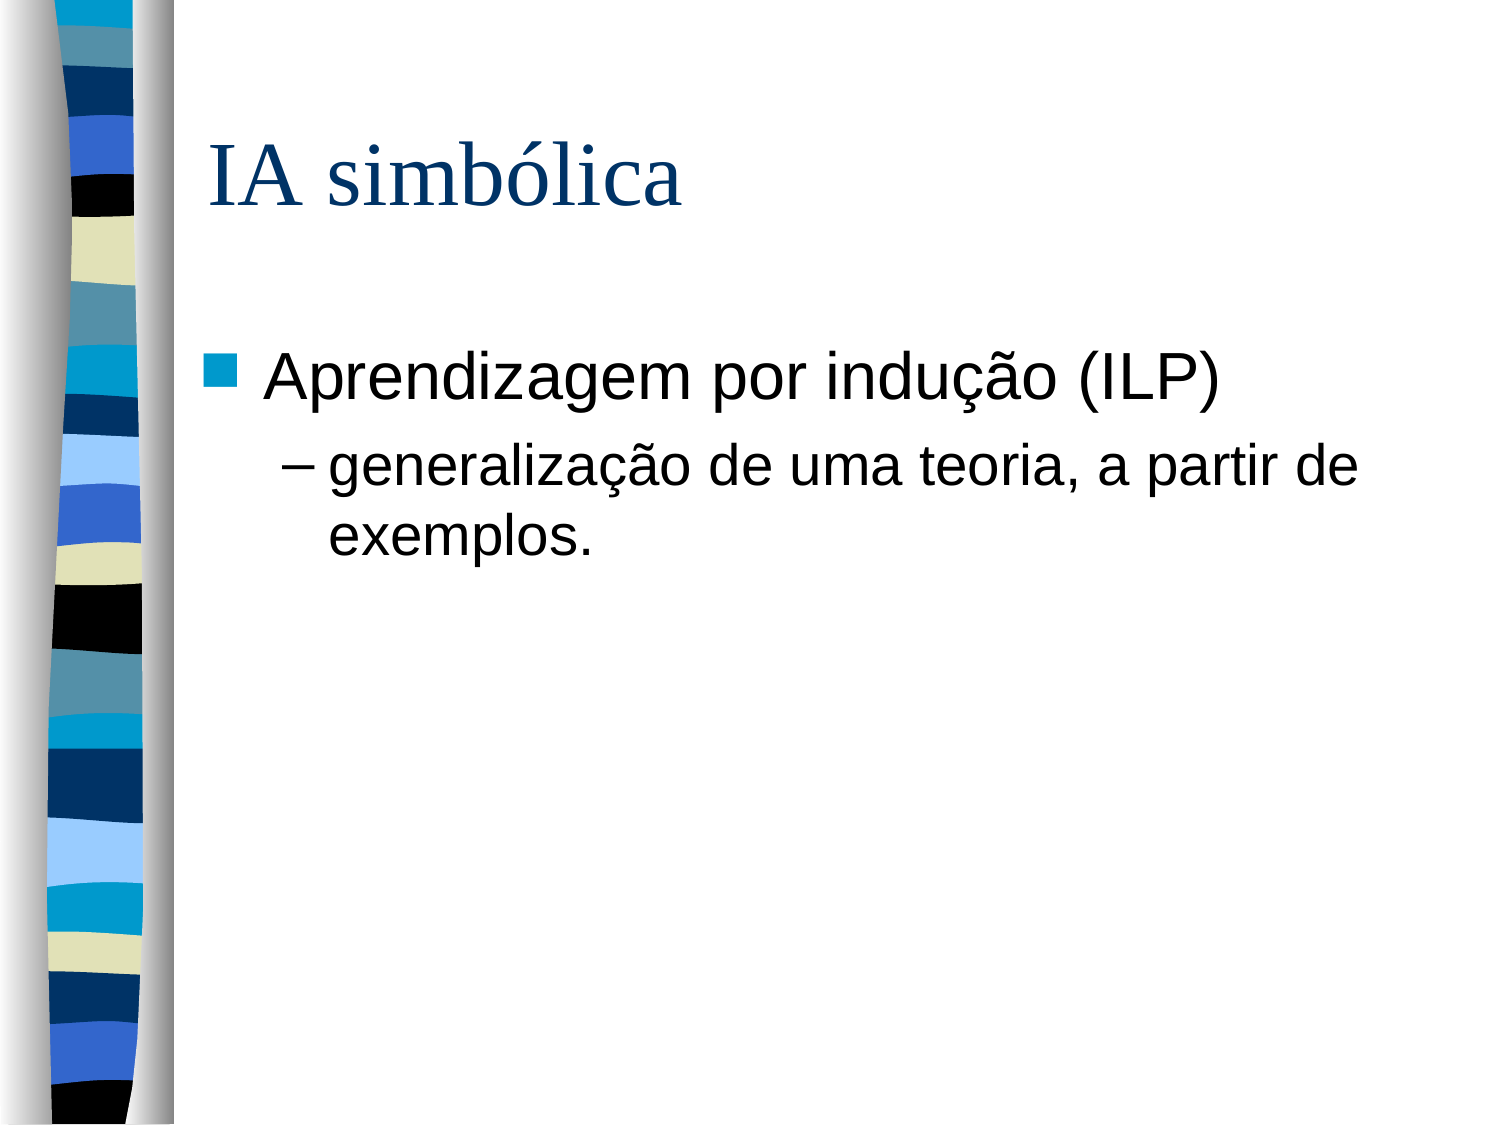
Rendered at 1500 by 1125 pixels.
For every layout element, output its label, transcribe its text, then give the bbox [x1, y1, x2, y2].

list Aprendizagem por indução (ILP) generalização de uma teoria, a partir de exemplos. [192, 324, 1468, 1000]
title IA simbólica [192, 74, 1468, 263]
